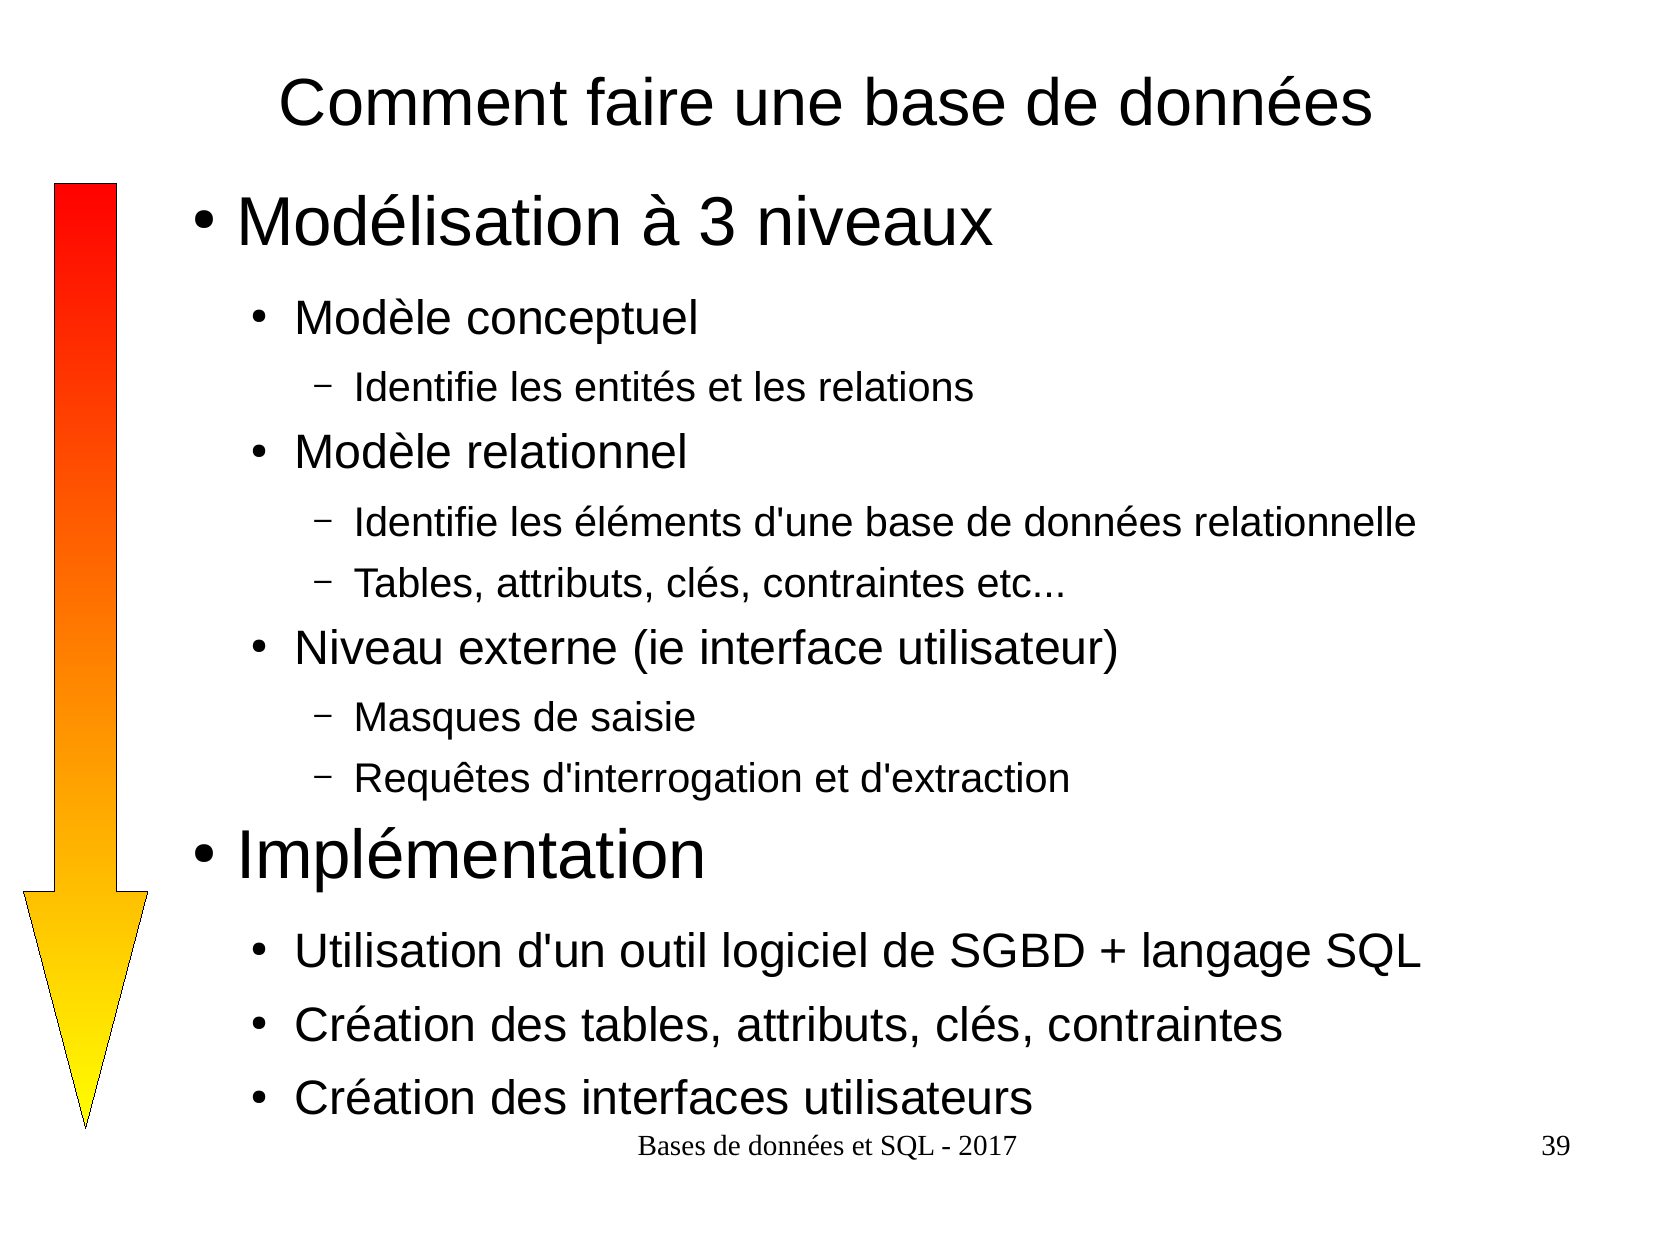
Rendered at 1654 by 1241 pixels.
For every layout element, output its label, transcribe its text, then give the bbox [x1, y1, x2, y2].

title Comment faire une base de données [82, 56, 1571, 148]
text_box [23, 183, 148, 1129]
list Modélisation à 3 niveaux Modèle conceptuel Identifie les entités et les relations Modèle relationnel Identifie les éléments d'une base de données relationnelle Tables, attributs, clés, contraintes etc... Niveau externe (ie interface utilisateur) Masques de saisie Requêtes d'interrogation et d'extraction Implémentation Utilisation d'un outil logiciel de SGBD + langage SQL Création des tables, attributs, clés, contraintes Création des interfaces utilisateurs [177, 183, 1571, 1128]
